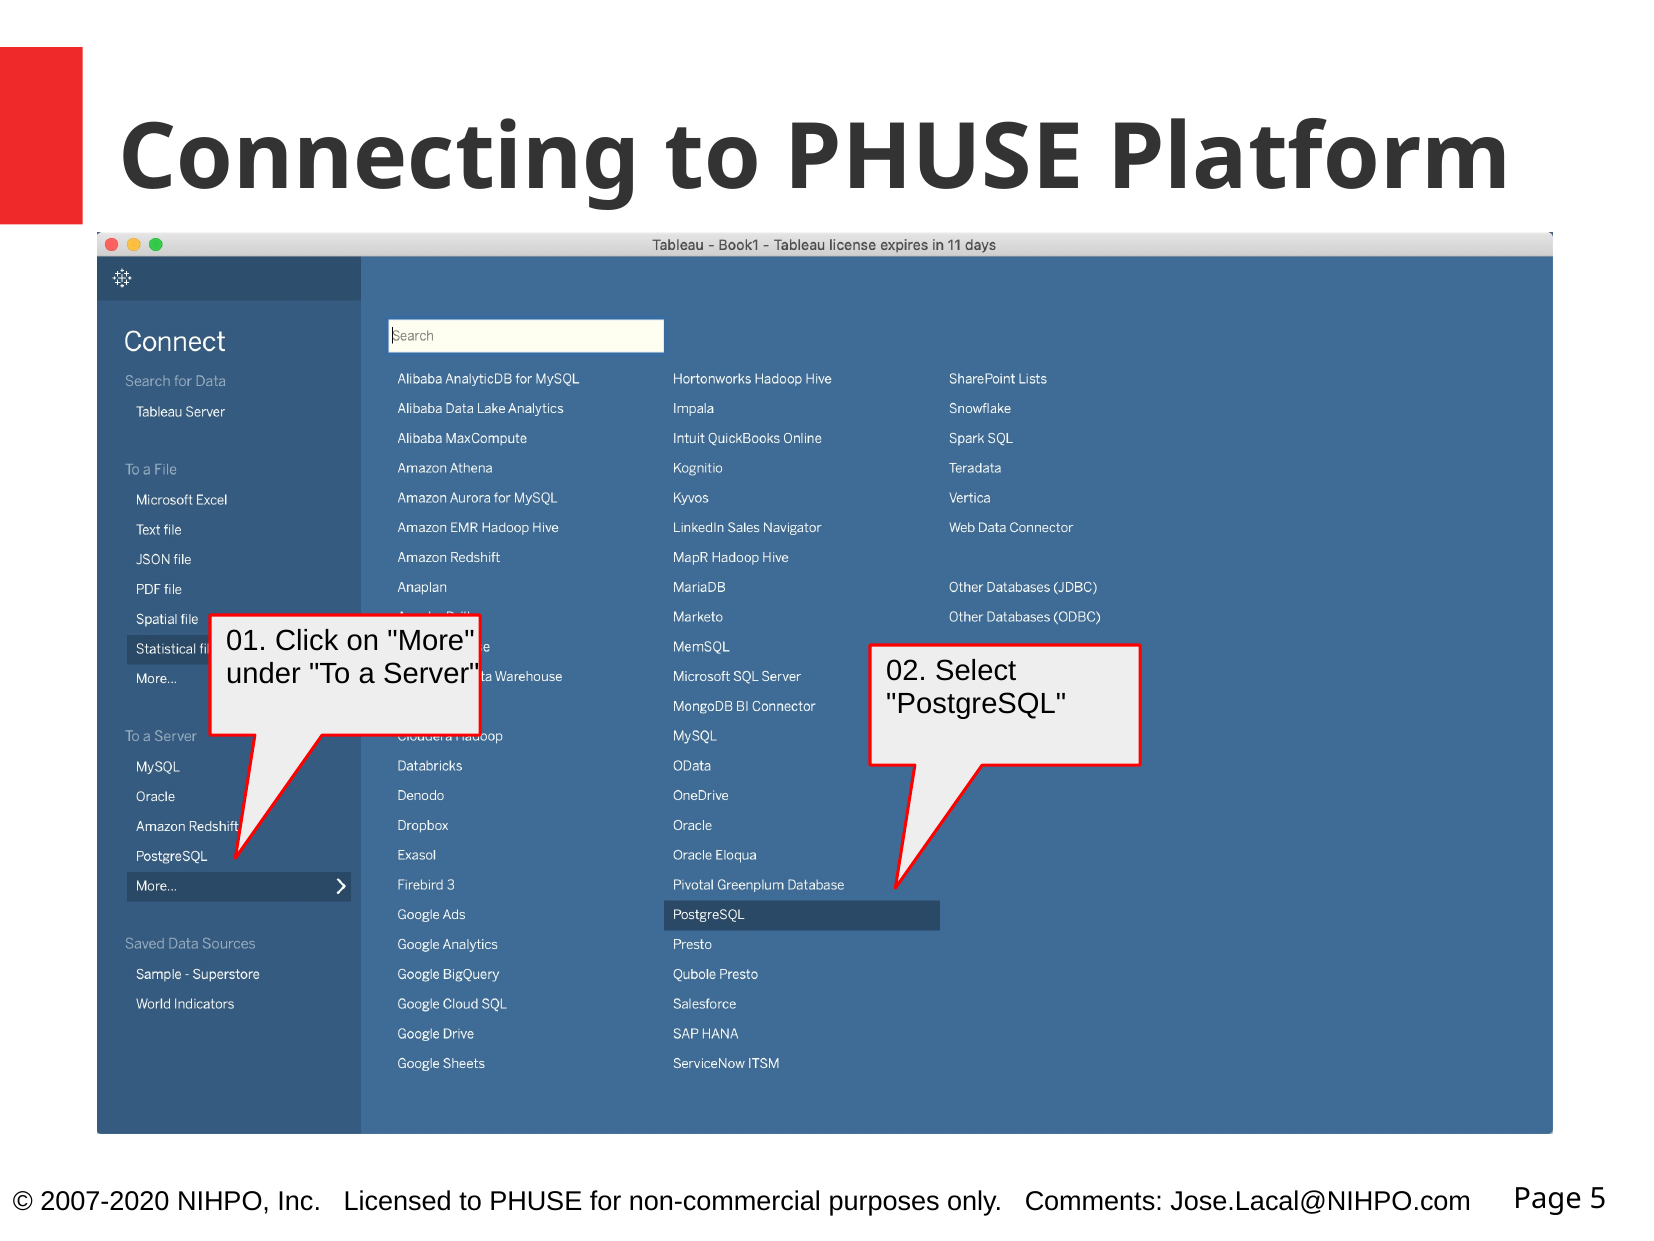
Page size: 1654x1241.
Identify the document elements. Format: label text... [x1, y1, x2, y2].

title Connecting to PHUSE Platform [118, 49, 1571, 257]
text_box 02. Select "PostgreSQL" [870, 645, 1141, 889]
text_box © 2007-2020 NIHPO, Inc. Licensed to PHUSE for non-commercial purposes only. Comments: Jose.Lacal@NIHPO.com [0, 1178, 1522, 1231]
picture [97, 232, 1553, 1134]
text_box 01. Click on "More" under "To a Server" [210, 615, 481, 859]
